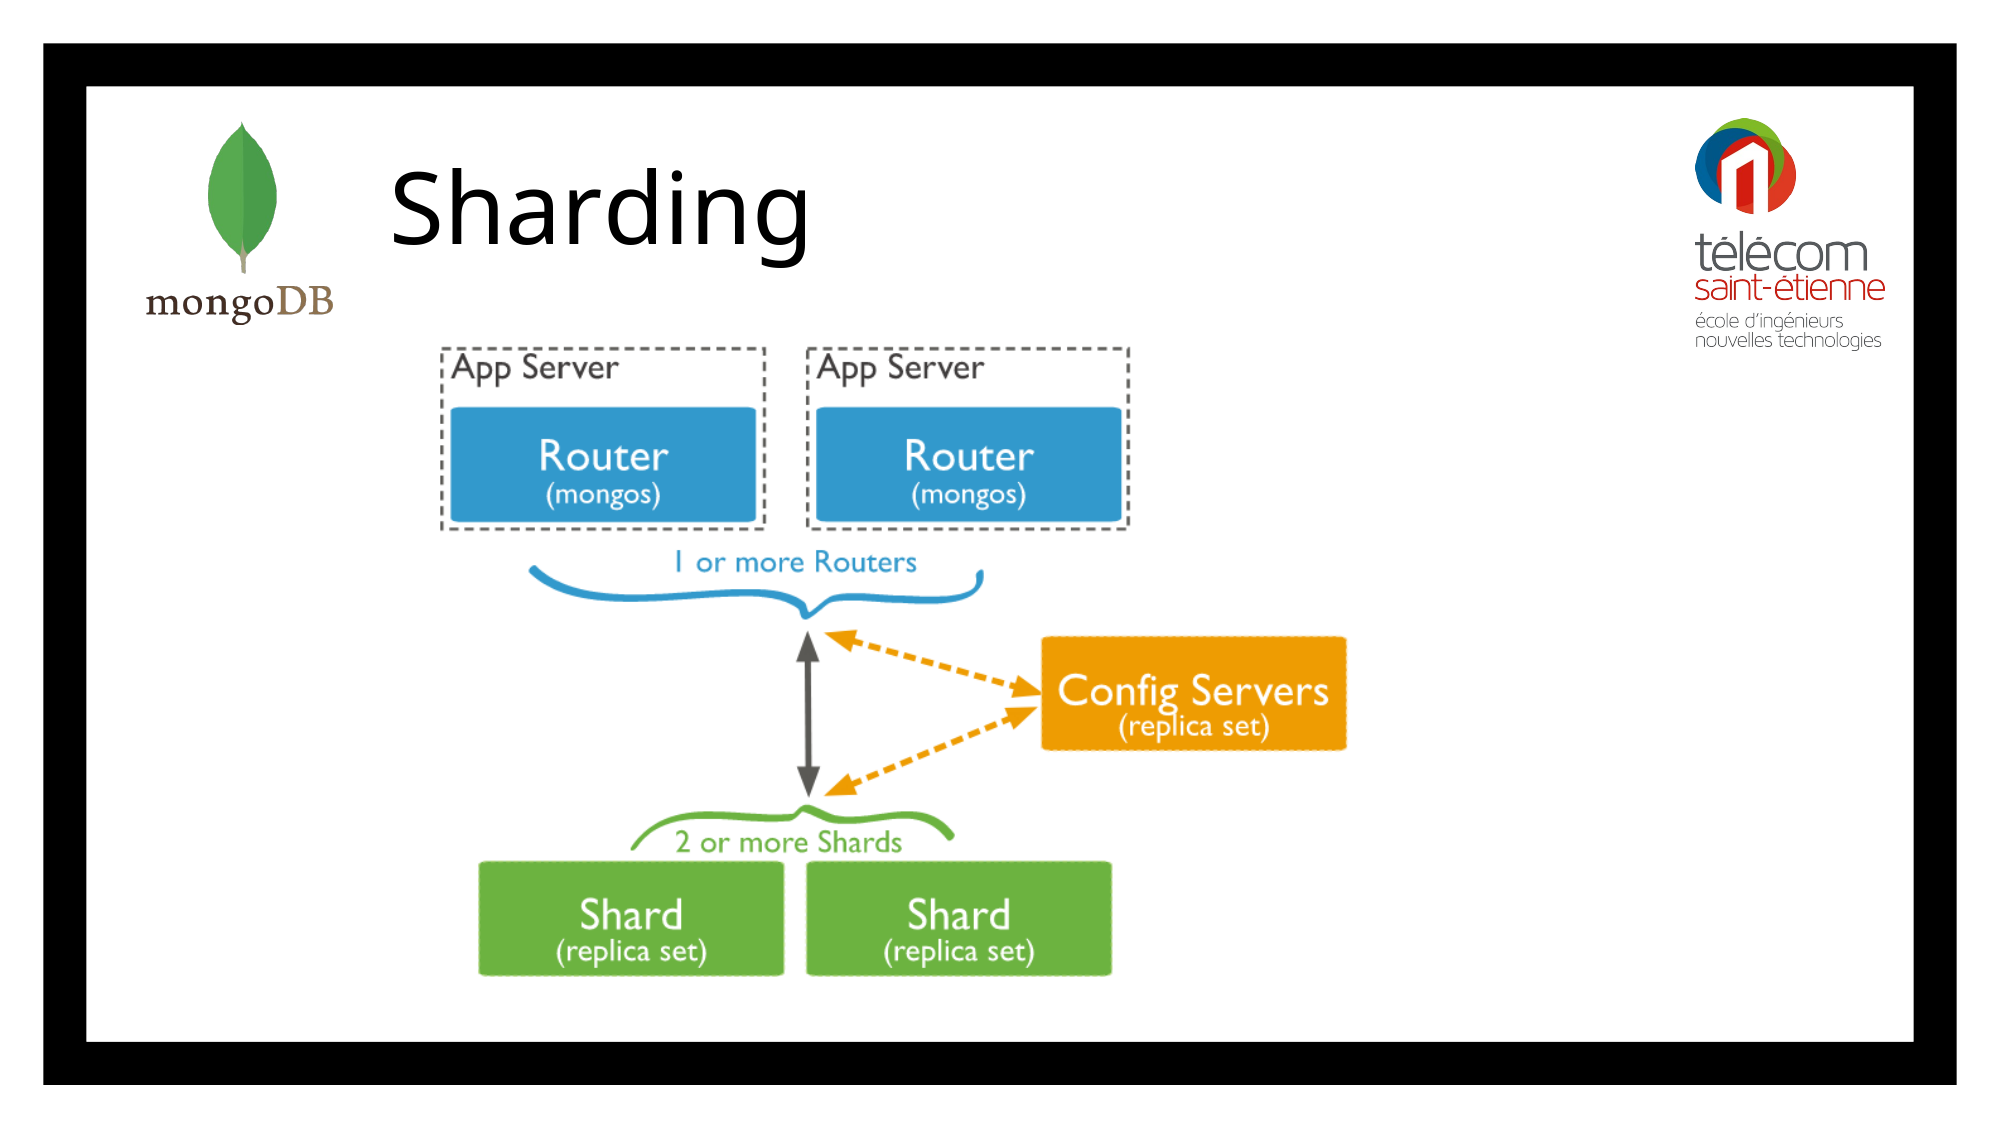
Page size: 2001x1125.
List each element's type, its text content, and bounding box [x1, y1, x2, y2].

picture [1715, 134, 1730, 138]
picture [1695, 118, 1885, 351]
picture [145, 121, 333, 325]
picture [424, 323, 1433, 1016]
title Sharding [369, 138, 1849, 304]
